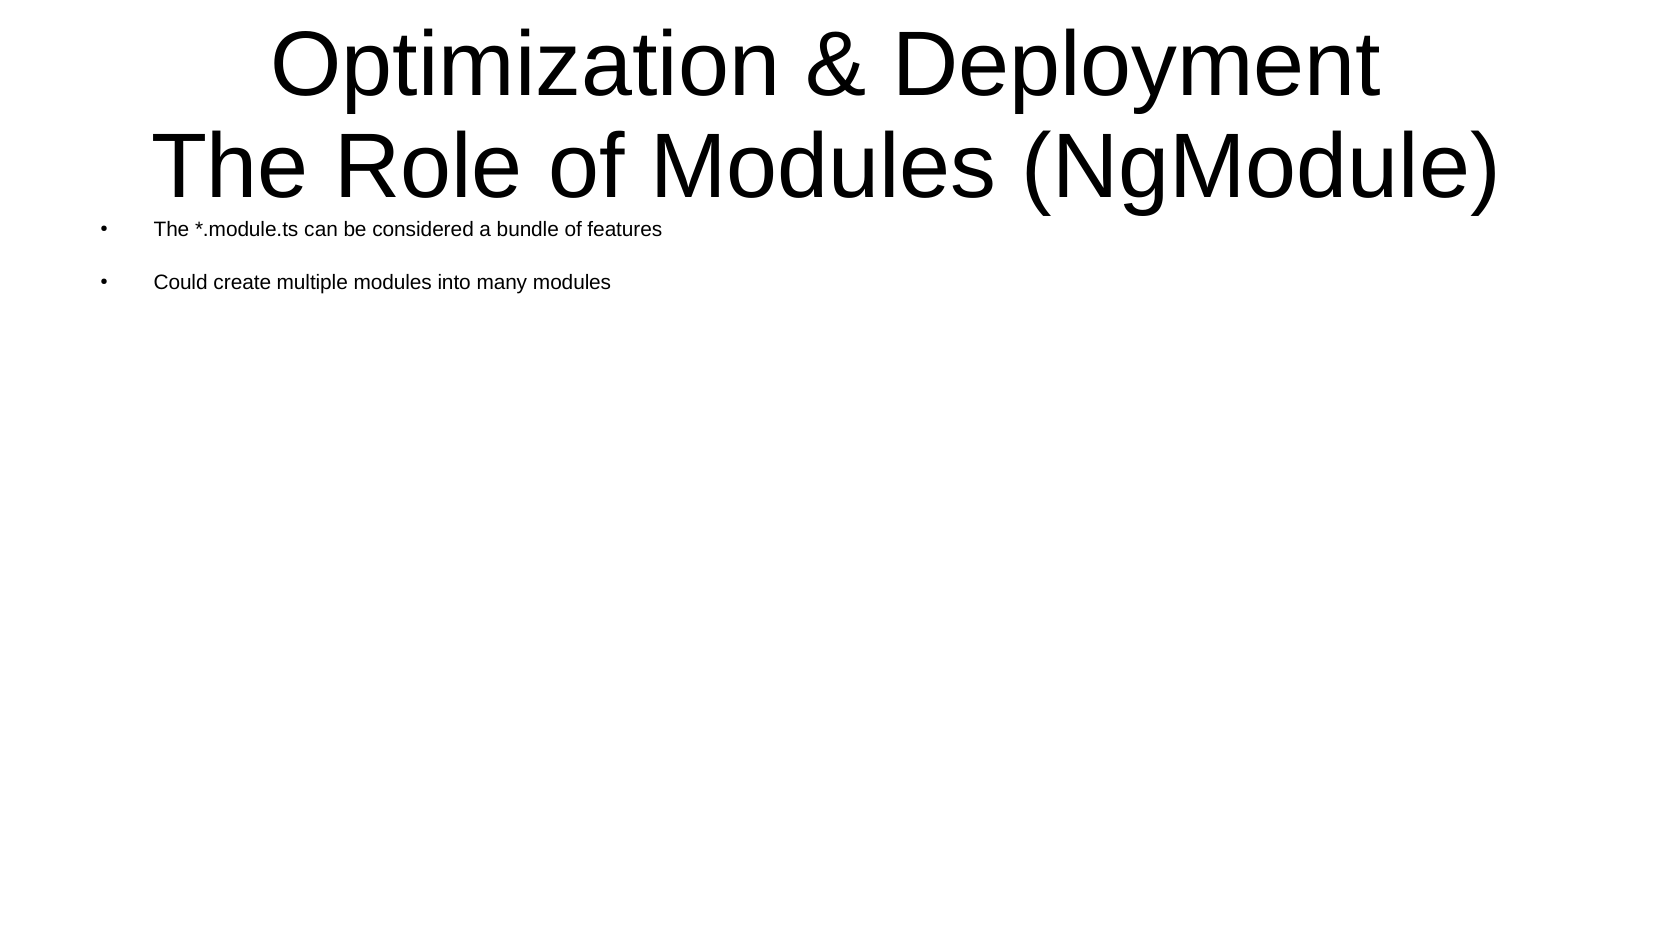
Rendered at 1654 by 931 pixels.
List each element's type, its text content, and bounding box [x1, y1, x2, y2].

title Optimization & Deployment The Role of Modules (NgModule) [82, 12, 1571, 217]
list The *.module.ts can be considered a bundle of features Could create multiple modules into many modules [82, 217, 1636, 916]
